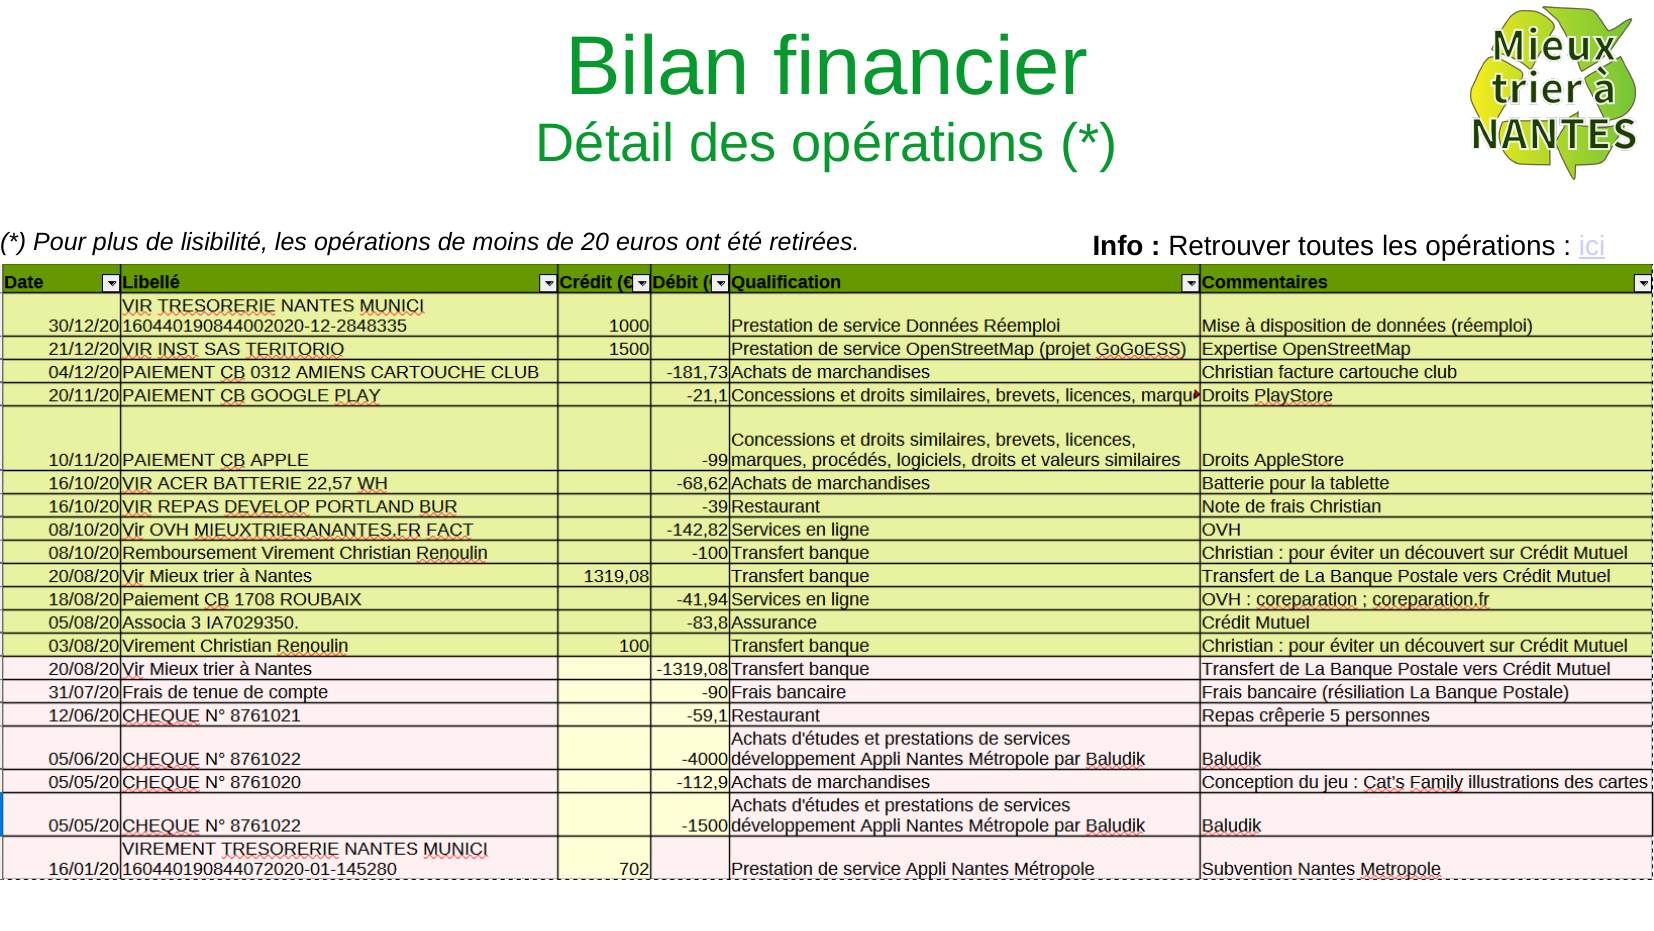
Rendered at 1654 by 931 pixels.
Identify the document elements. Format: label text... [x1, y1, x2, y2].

list (*) Pour plus de lisibilité, les opérations de moins de 20 euros ont été retirées. [0, 225, 1080, 266]
list Info : Retrouver toutes les opérations : ici [1092, 228, 1654, 264]
picture [0, 264, 1654, 880]
picture [1470, 6, 1637, 180]
title Bilan financier Détail des opérations (*) [82, 21, 1571, 166]
